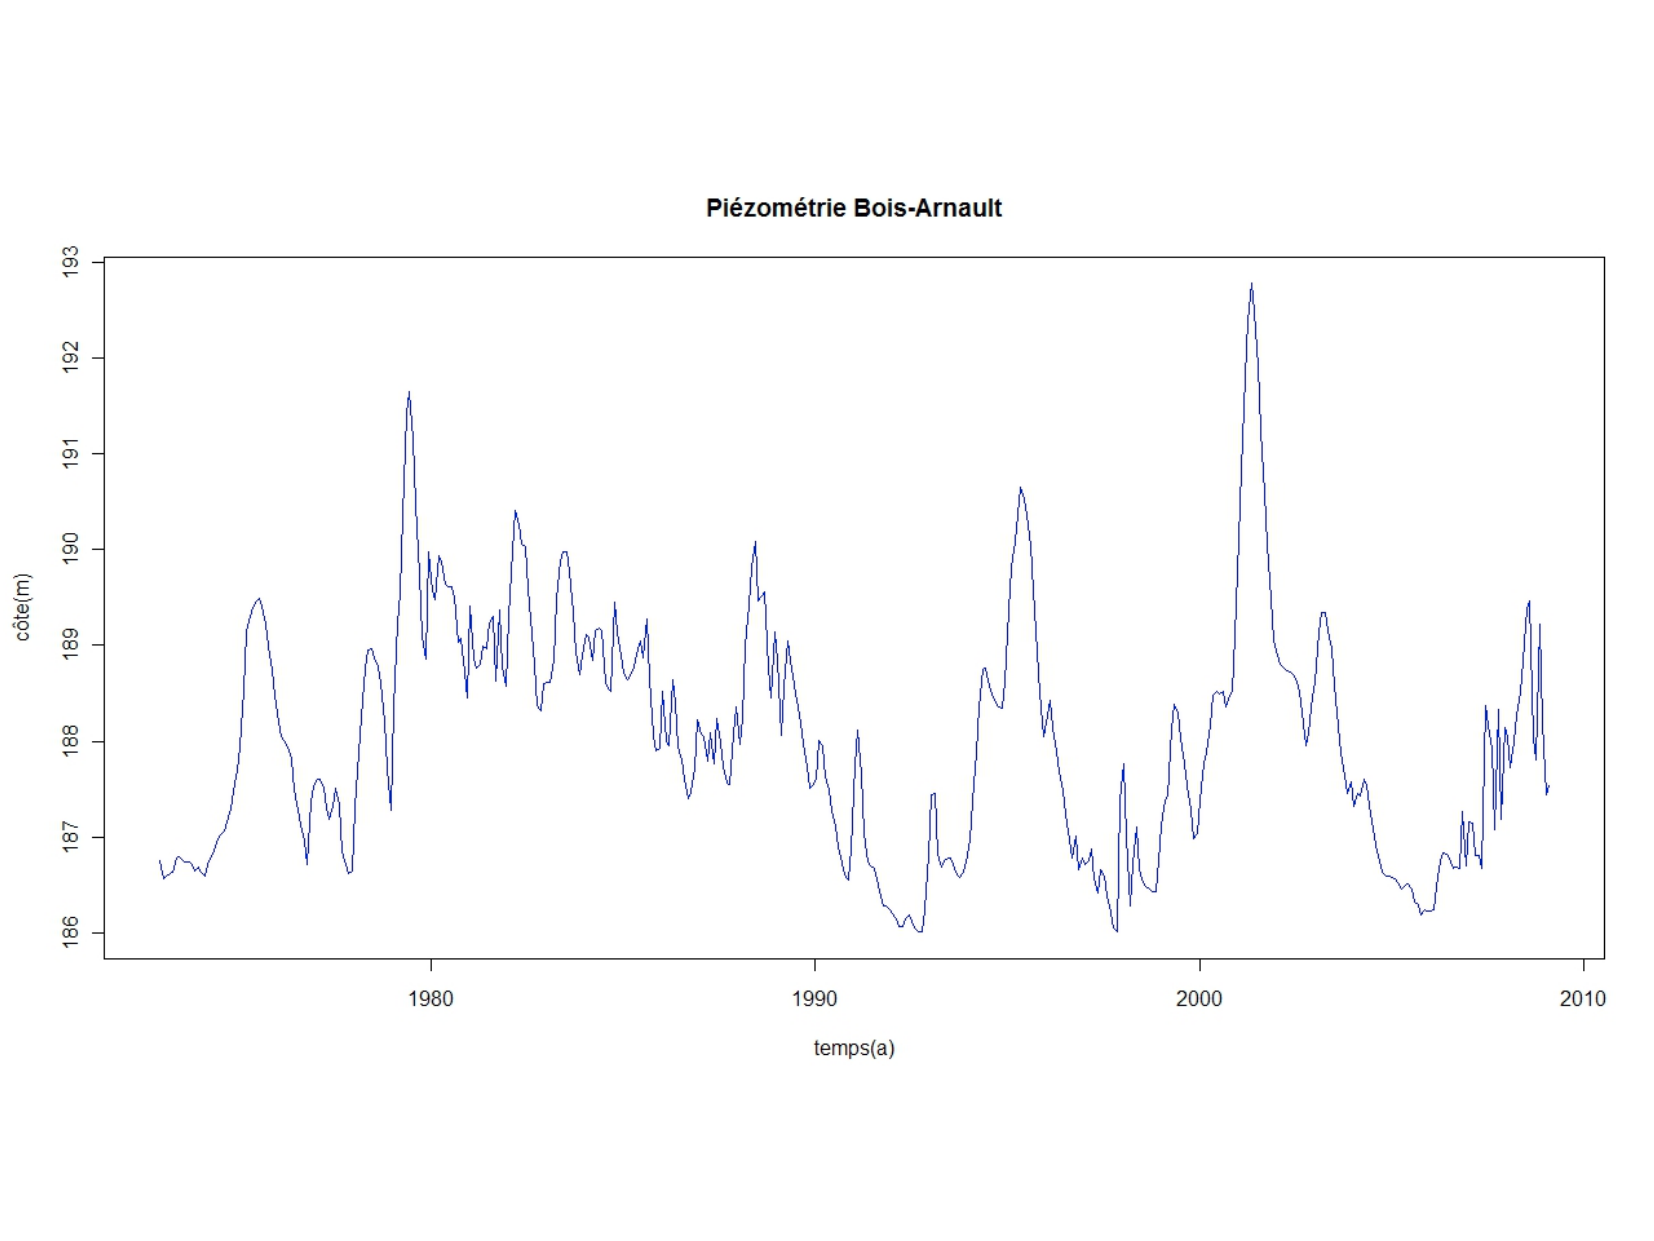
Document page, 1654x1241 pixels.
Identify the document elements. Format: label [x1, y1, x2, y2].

picture [3, 156, 1654, 1085]
